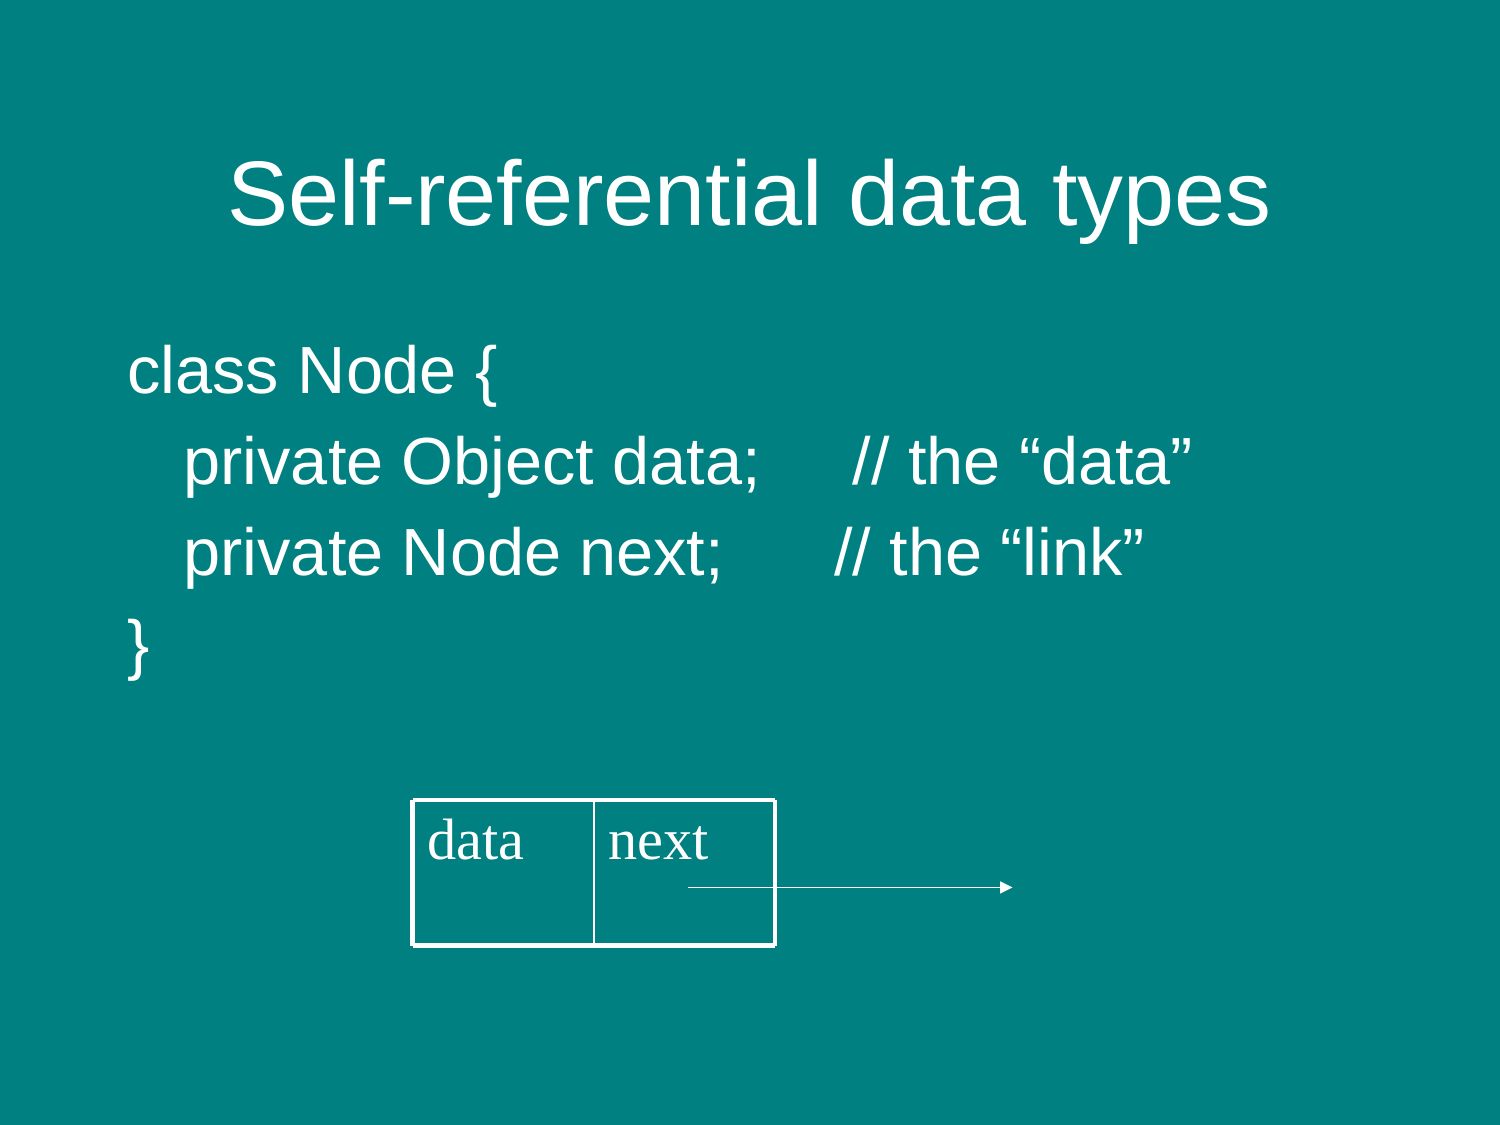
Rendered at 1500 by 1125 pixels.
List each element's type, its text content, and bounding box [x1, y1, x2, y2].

text_box next [595, 802, 773, 943]
title Self-referential data types [112, 99, 1388, 288]
text_box data [415, 802, 593, 943]
list class Node { private Object data; // the “data” private Node next; // the “link” } [112, 324, 1388, 1051]
